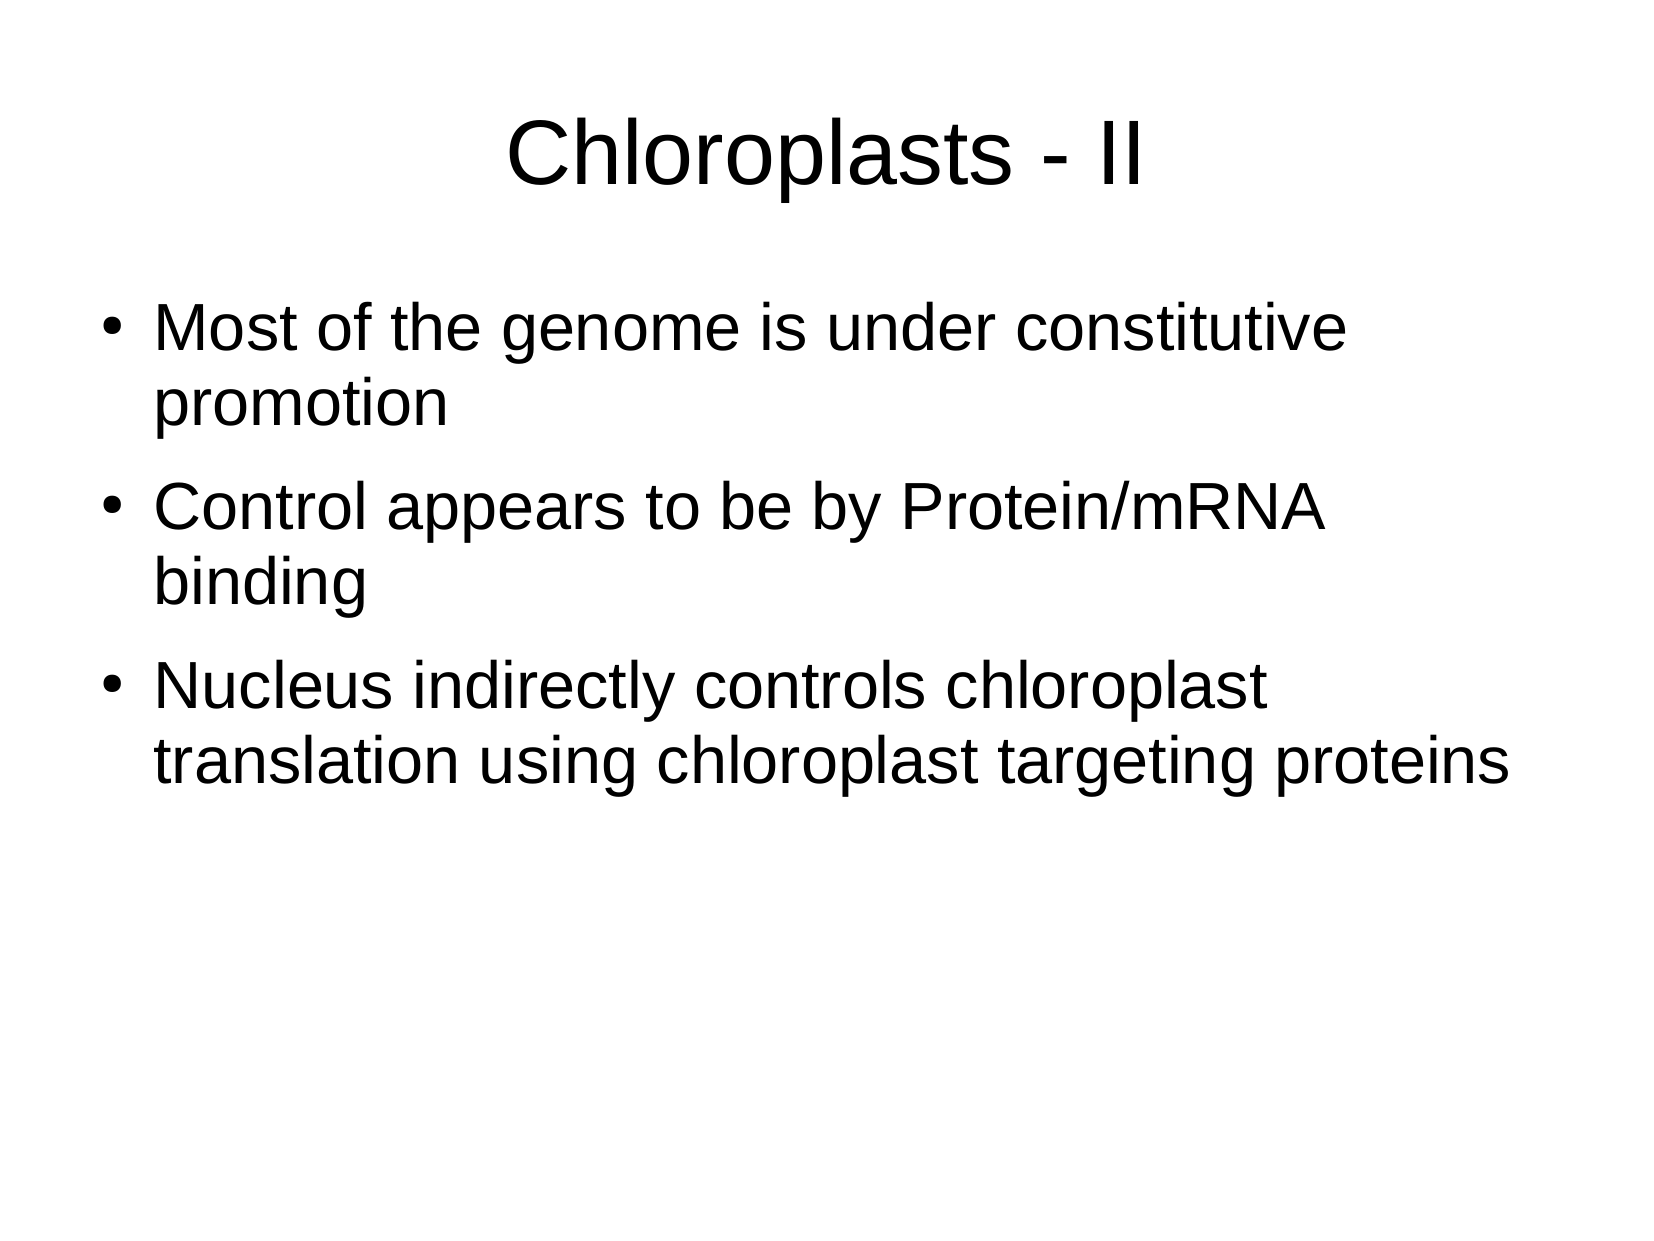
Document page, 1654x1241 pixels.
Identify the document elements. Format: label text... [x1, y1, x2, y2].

title Chloroplasts - II [82, 49, 1571, 257]
list Most of the genome is under constitutive promotion Control appears to be by Protein/mRNA binding Nucleus indirectly controls chloroplast translation using chloroplast targeting proteins [82, 290, 1538, 1010]
